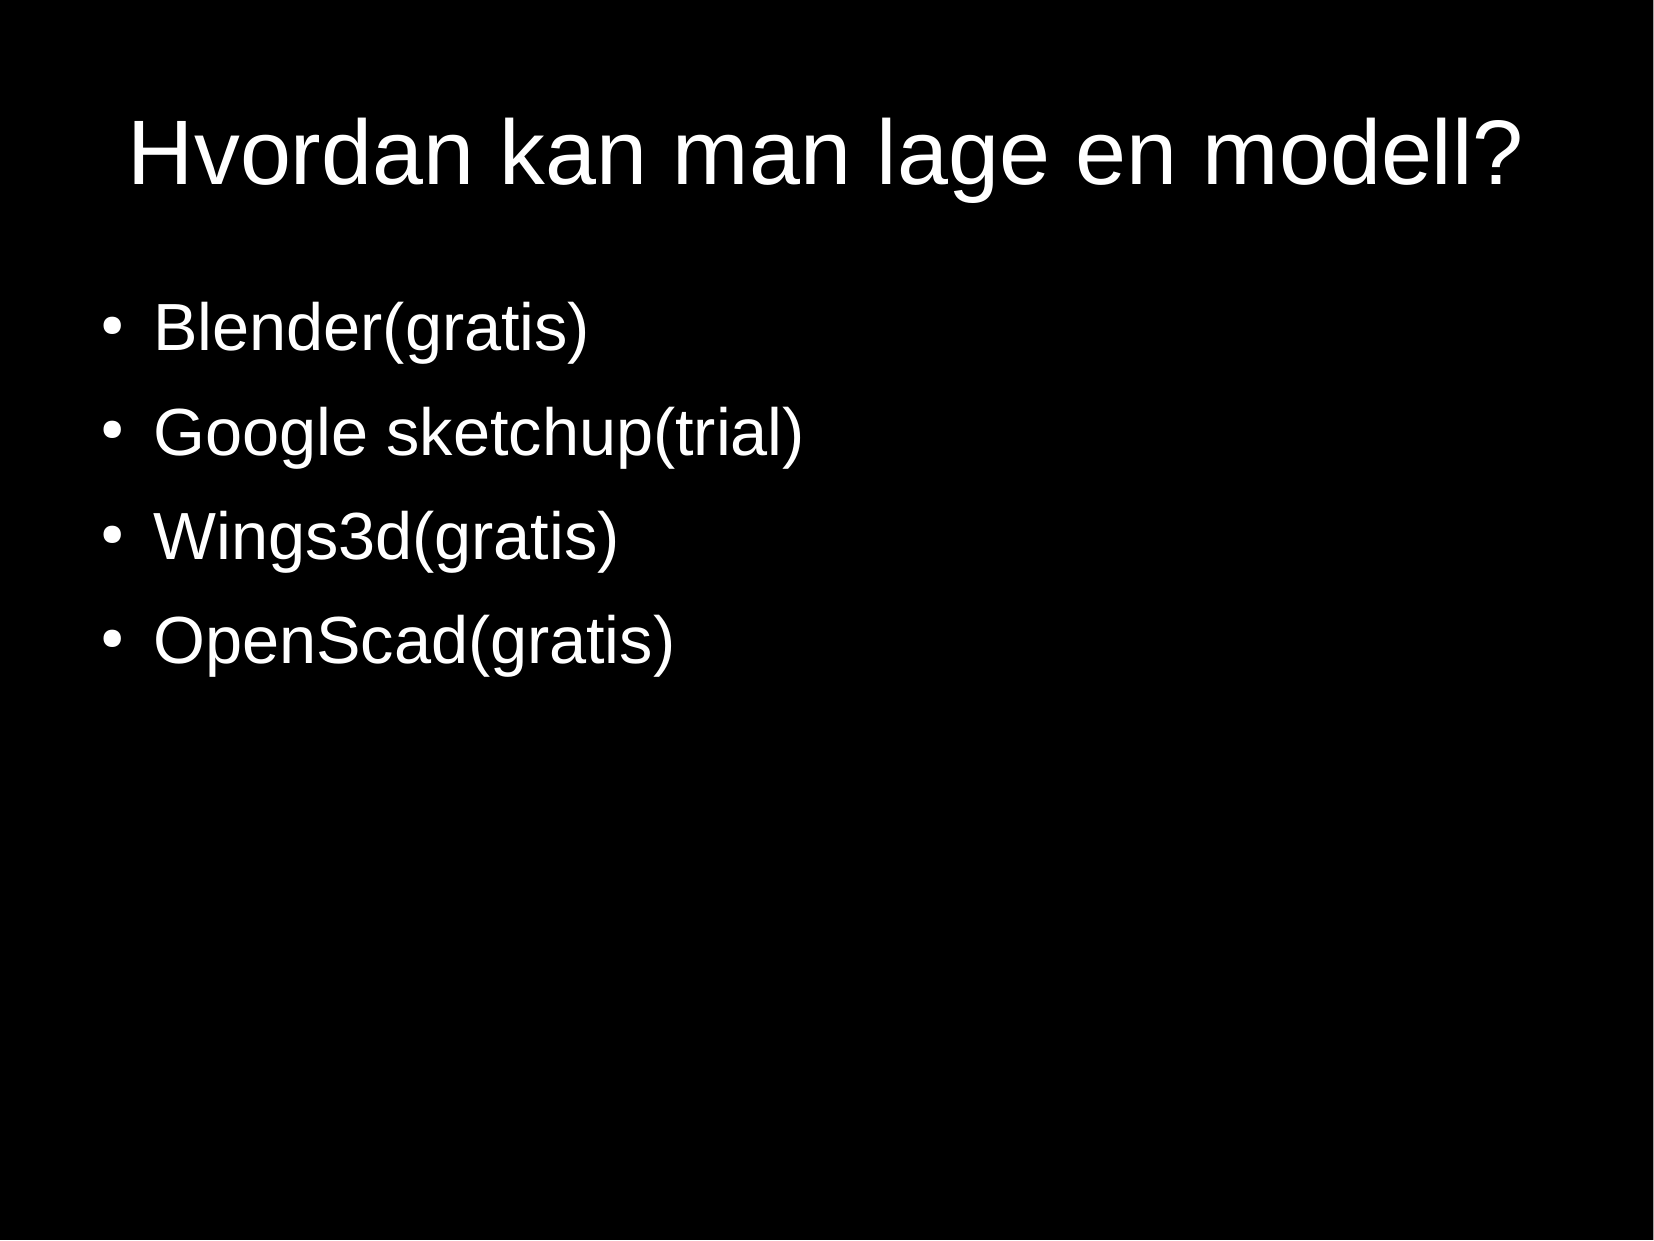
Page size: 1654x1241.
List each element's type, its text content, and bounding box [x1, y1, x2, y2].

title Hvordan kan man lage en modell? [82, 49, 1571, 257]
list Blender(gratis) Google sketchup(trial) Wings3d(gratis) OpenScad(gratis) [82, 290, 1571, 1010]
